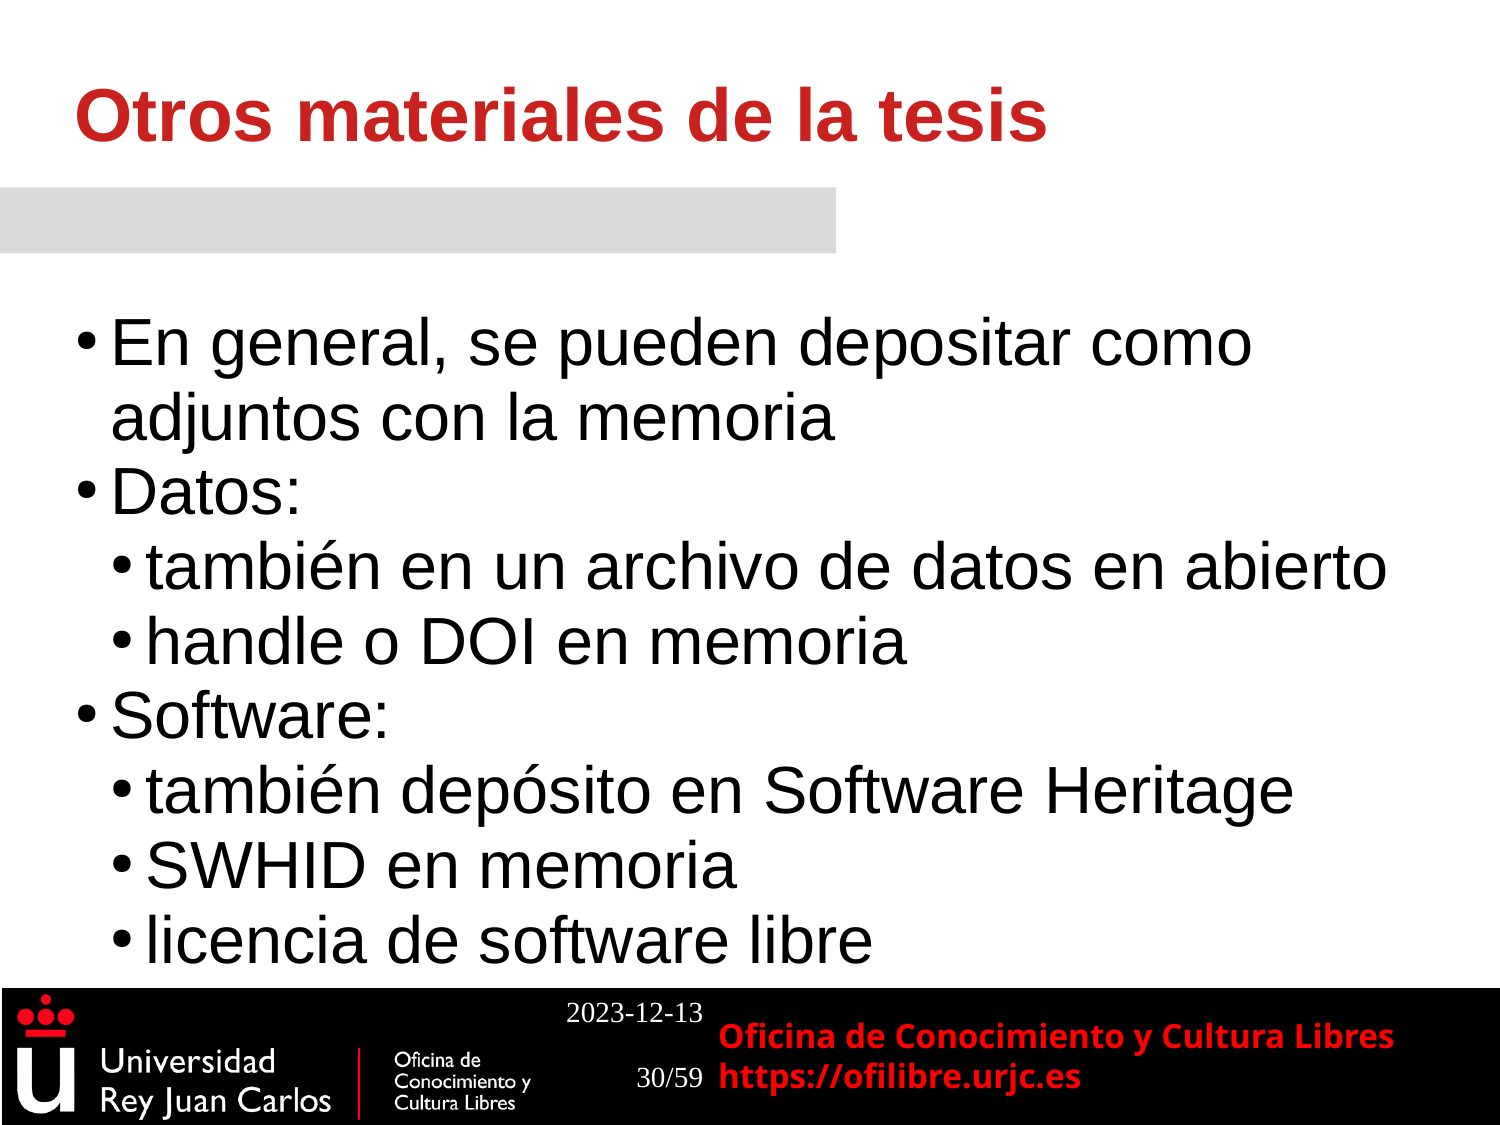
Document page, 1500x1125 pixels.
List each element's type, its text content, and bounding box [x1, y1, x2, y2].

title [75, 7, 1425, 196]
picture [17, 994, 531, 1120]
text_box Otros materiales de la tesis [60, 66, 1201, 249]
text_box En general, se pueden depositar como adjuntos con la memoria Datos: también en un archivo de datos en abierto handle o DOI en memoria Software: también depósito en Software Heritage SWHID en memoria licencia de software libre [60, 297, 1463, 986]
